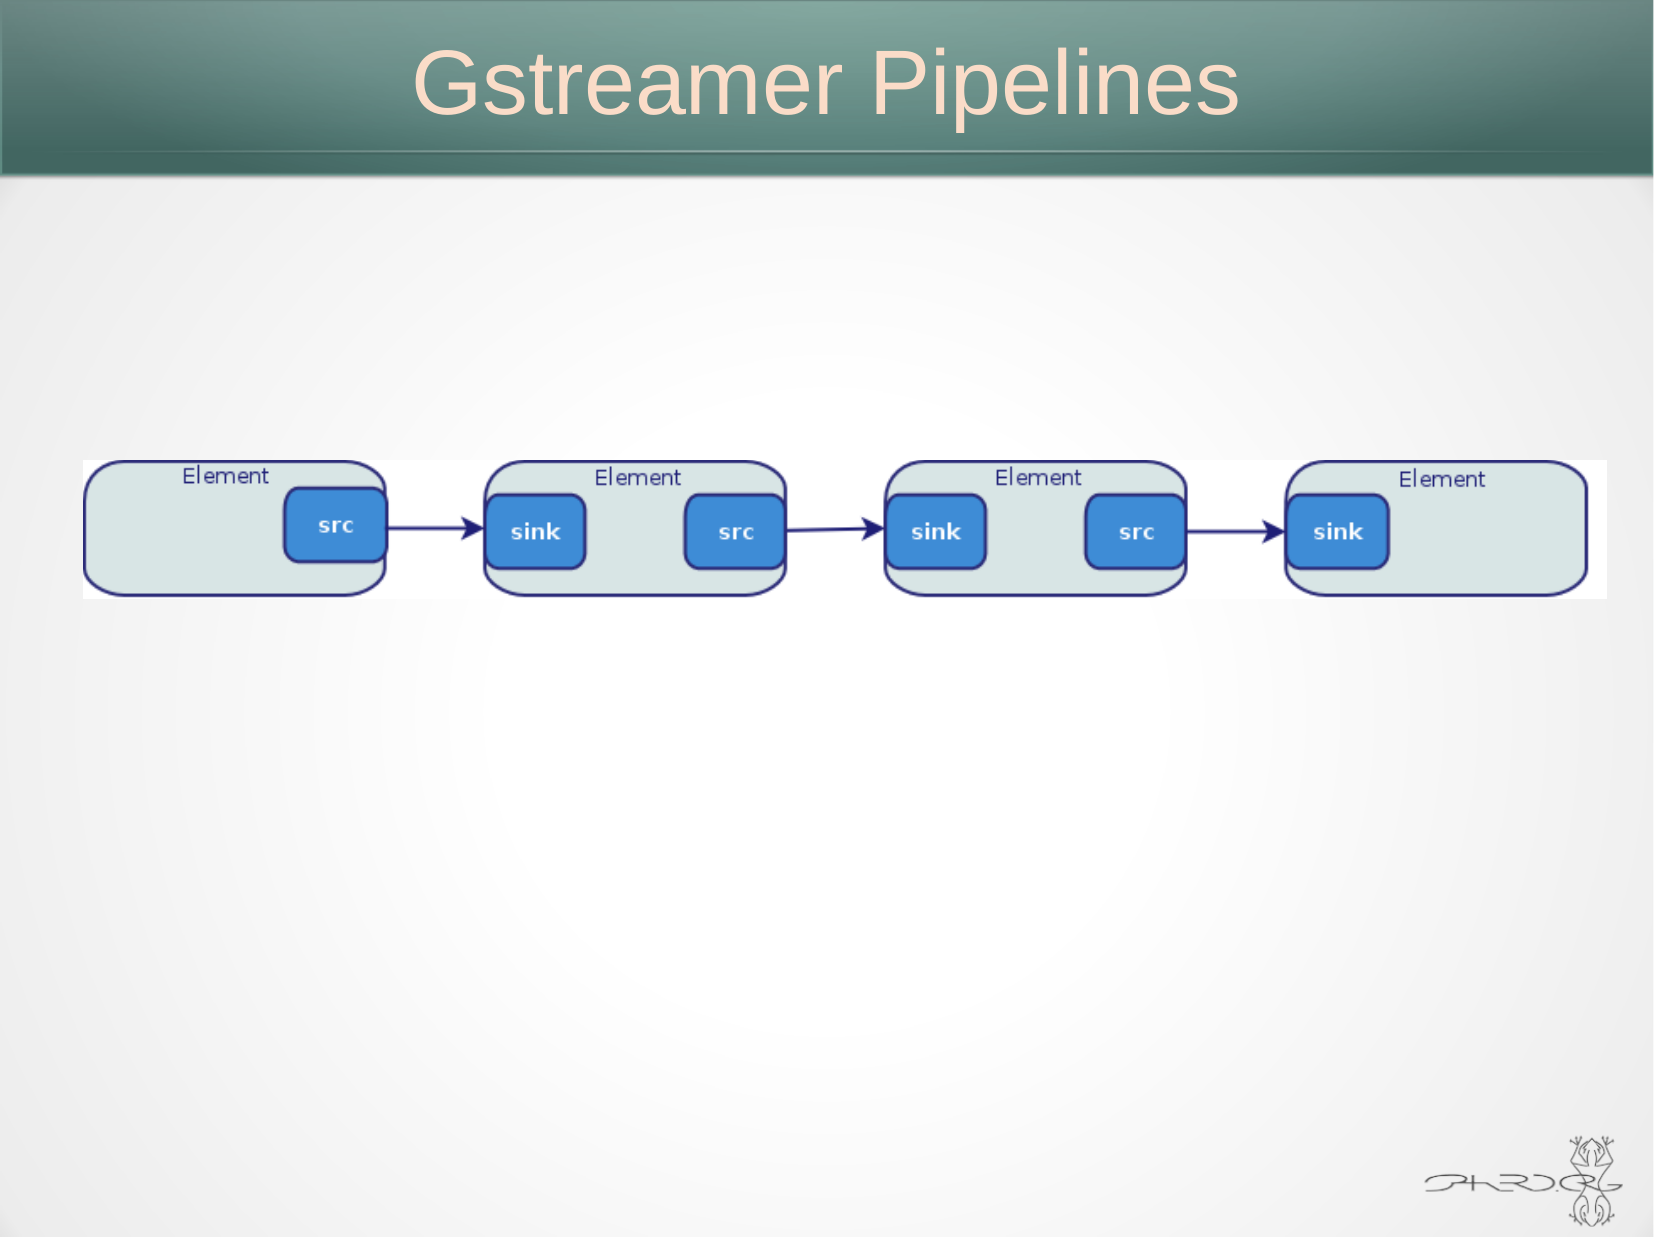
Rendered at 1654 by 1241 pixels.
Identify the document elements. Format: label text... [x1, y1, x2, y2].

picture [0, 0, 1654, 1237]
title Gstreamer Pipelines [82, 11, 1571, 154]
